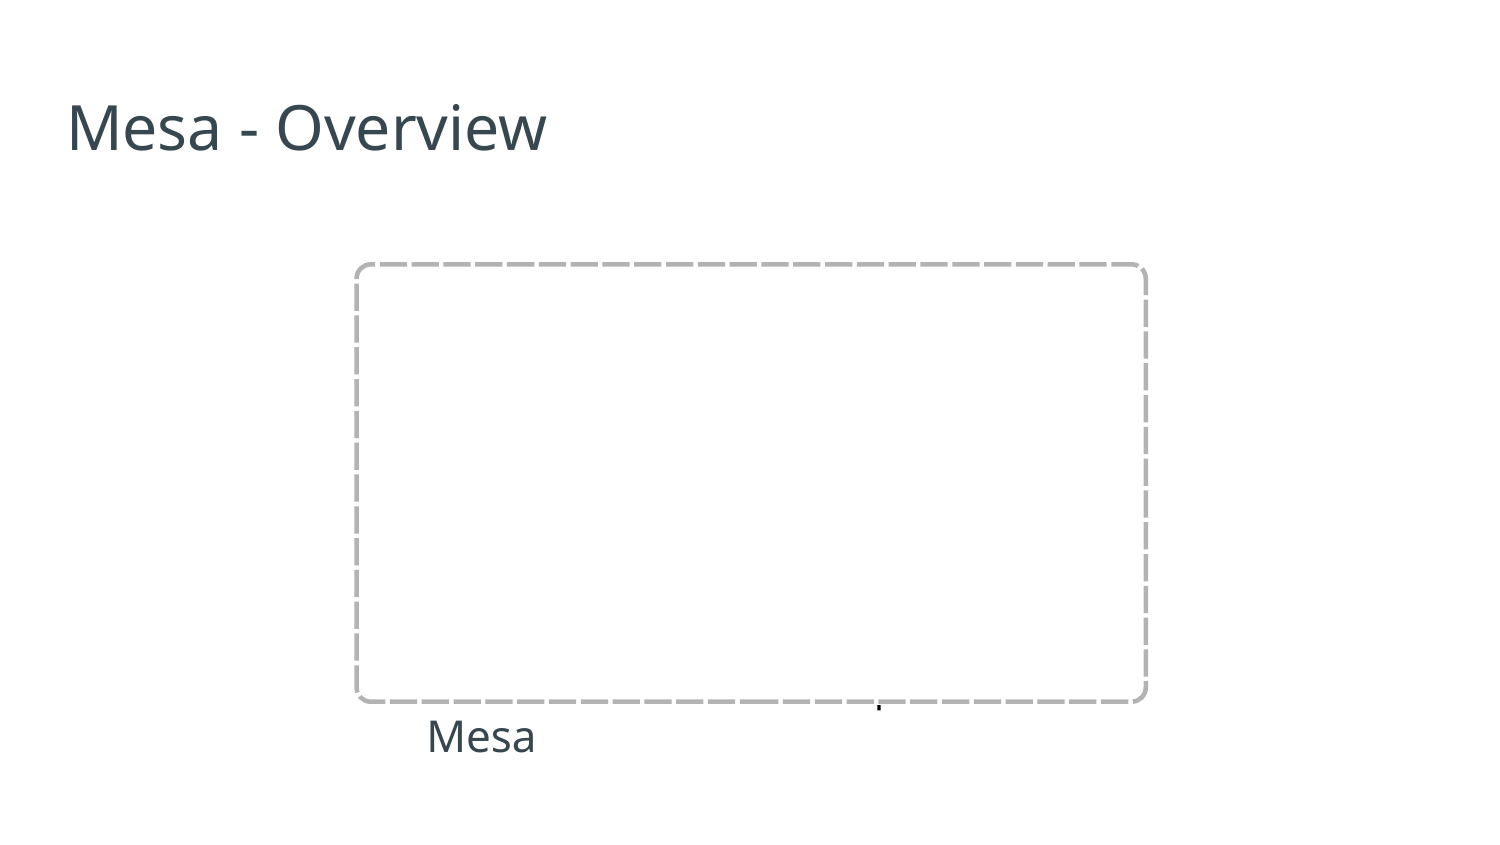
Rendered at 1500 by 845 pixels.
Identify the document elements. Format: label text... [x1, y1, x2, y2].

title Mesa - Overview [51, 72, 1449, 167]
picture [0, 199, 1500, 800]
